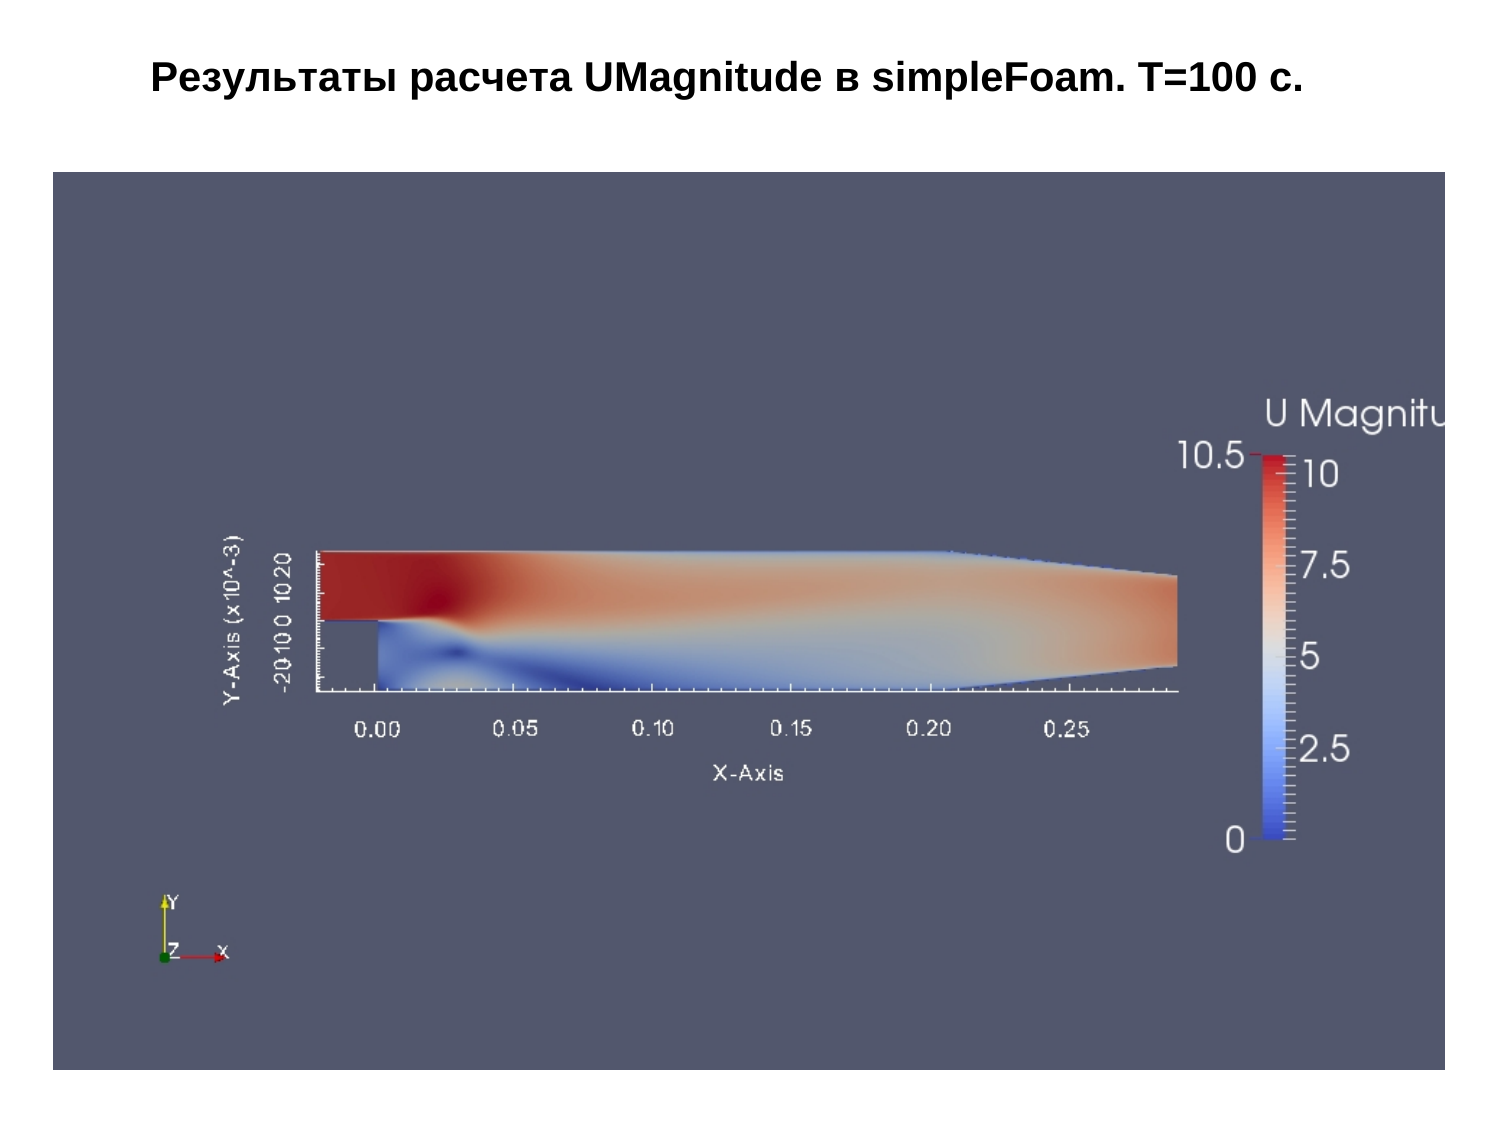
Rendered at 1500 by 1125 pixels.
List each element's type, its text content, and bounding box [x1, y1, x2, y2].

text_box Результаты расчета UMagnitude в simpleFoam. T=100 с. [135, 42, 1447, 138]
picture [53, 172, 1445, 1070]
